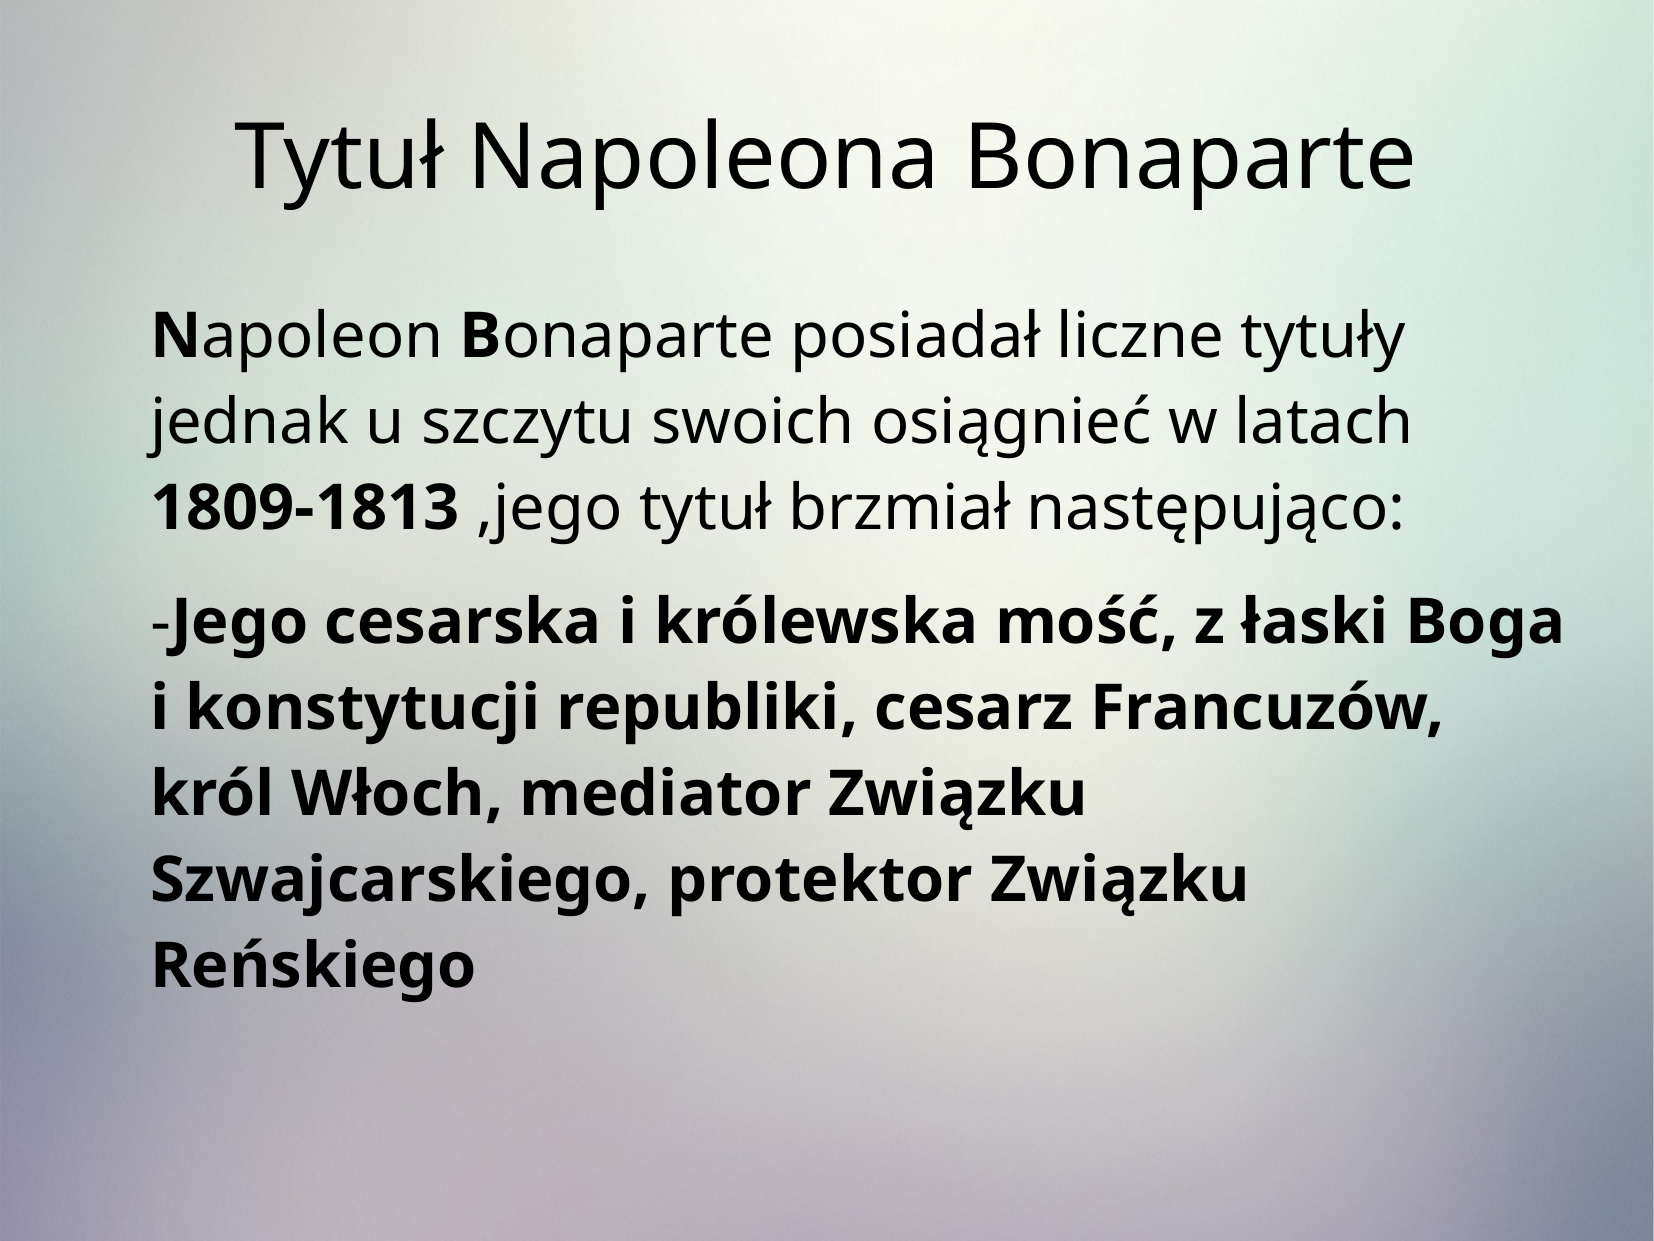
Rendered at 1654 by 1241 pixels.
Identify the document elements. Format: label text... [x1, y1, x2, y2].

picture [0, 0, 1654, 1241]
list Napoleon Bonaparte posiadał liczne tytuły jednak u szczytu swoich osiągnieć w latach 1809-1813 ,jego tytuł brzmiał następująco: -Jego cesarska i królewska mość, z łaski Boga i konstytucji republiki, cesarz Francuzów, król Włoch, mediator Związku Szwajcarskiego, protektor Związku Reńskiego [82, 290, 1571, 1010]
title Tytuł Napoleona Bonaparte [82, 49, 1571, 257]
